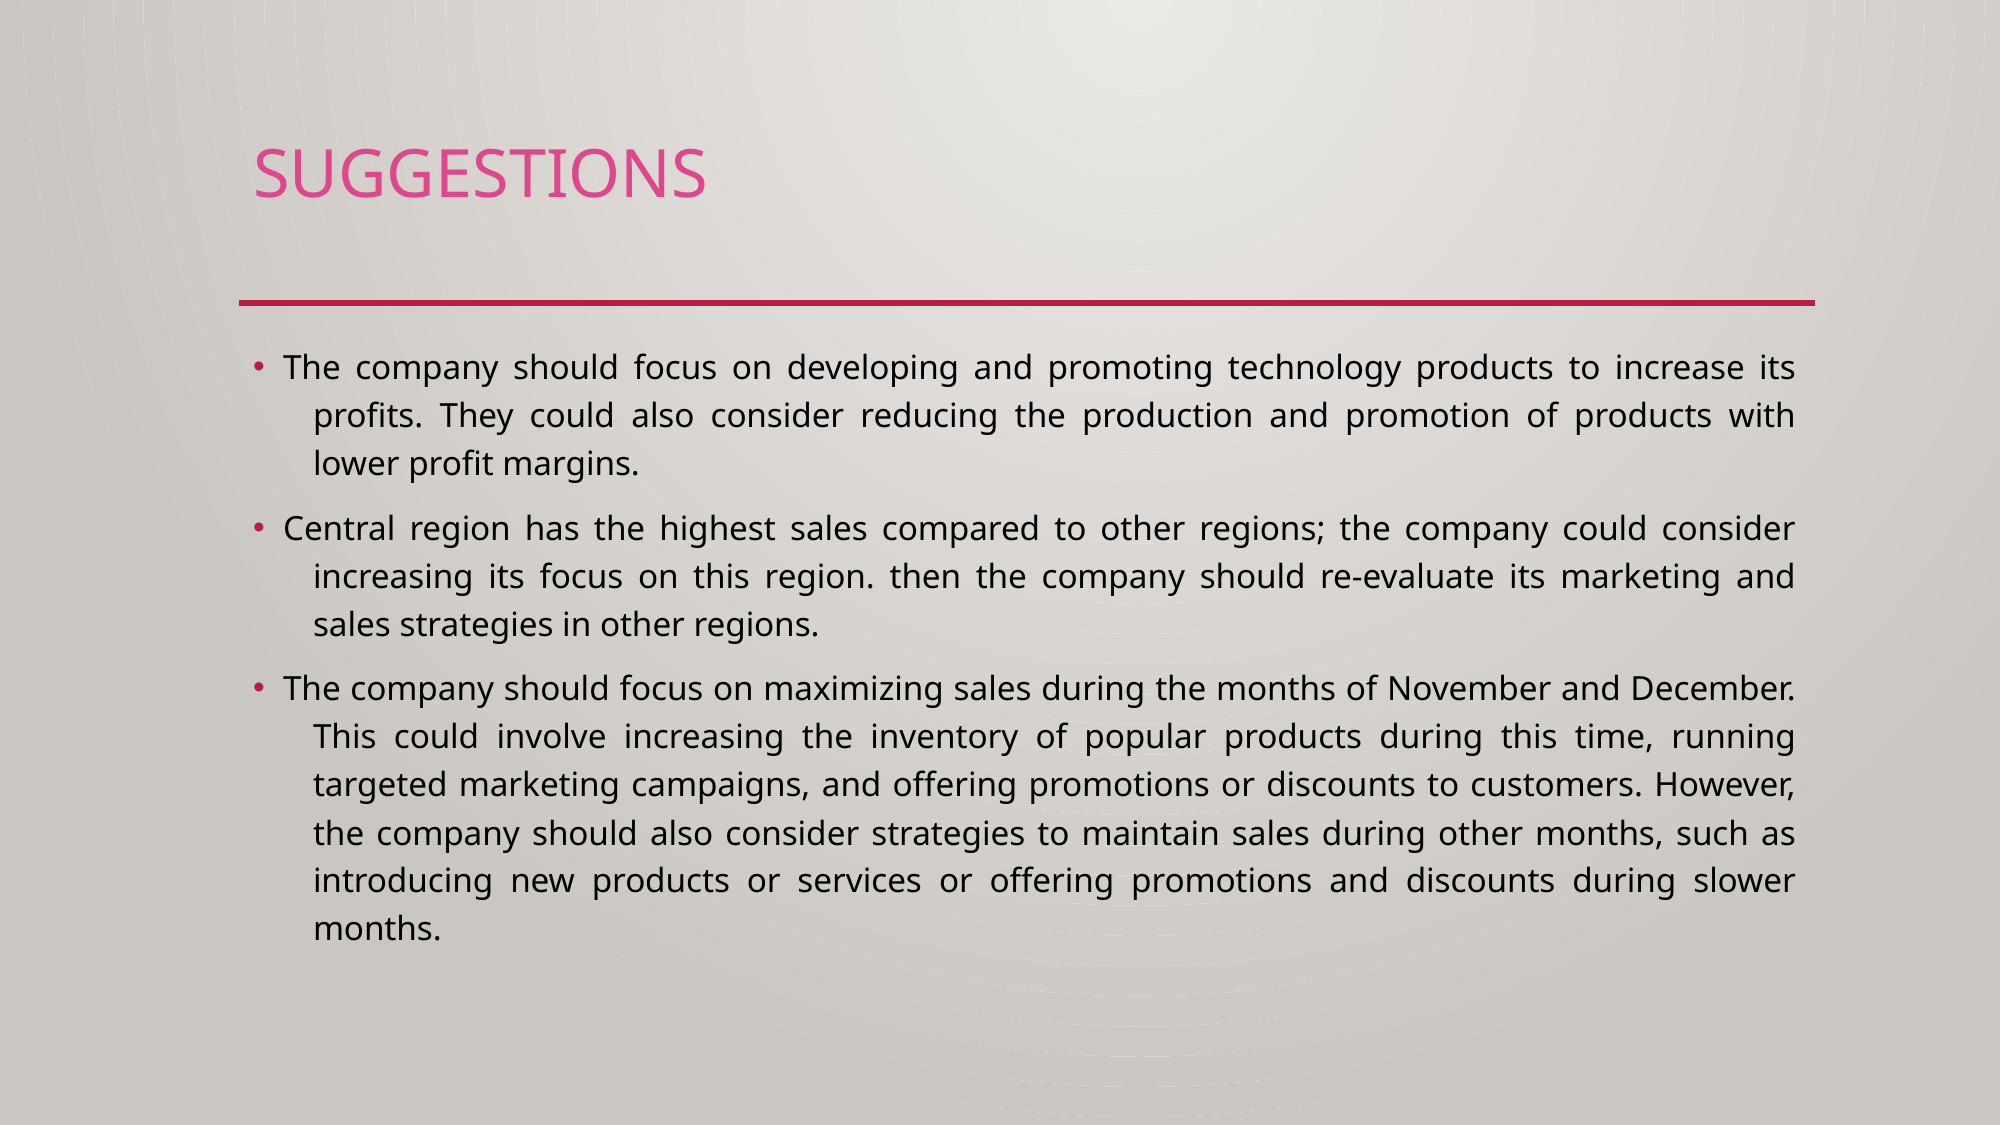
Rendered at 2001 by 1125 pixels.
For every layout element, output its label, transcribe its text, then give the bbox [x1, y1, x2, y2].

title Suggestions [238, 131, 1814, 305]
list The company should focus on developing and promoting technology products to increase its profits. They could also consider reducing the production and promotion of products with lower profit margins. Central region has the highest sales compared to other regions; the company could consider increasing its focus on this region. then the company should re-evaluate its marketing and sales strategies in other regions. The company should focus on maximizing sales during the months of November and December. This could involve increasing the inventory of popular products during this time, running targeted marketing campaigns, and offering promotions or discounts to customers. However, the company should also consider strategies to maintain sales during other months, such as introducing new products or services or offering promotions and discounts during slower months. [238, 330, 1814, 961]
